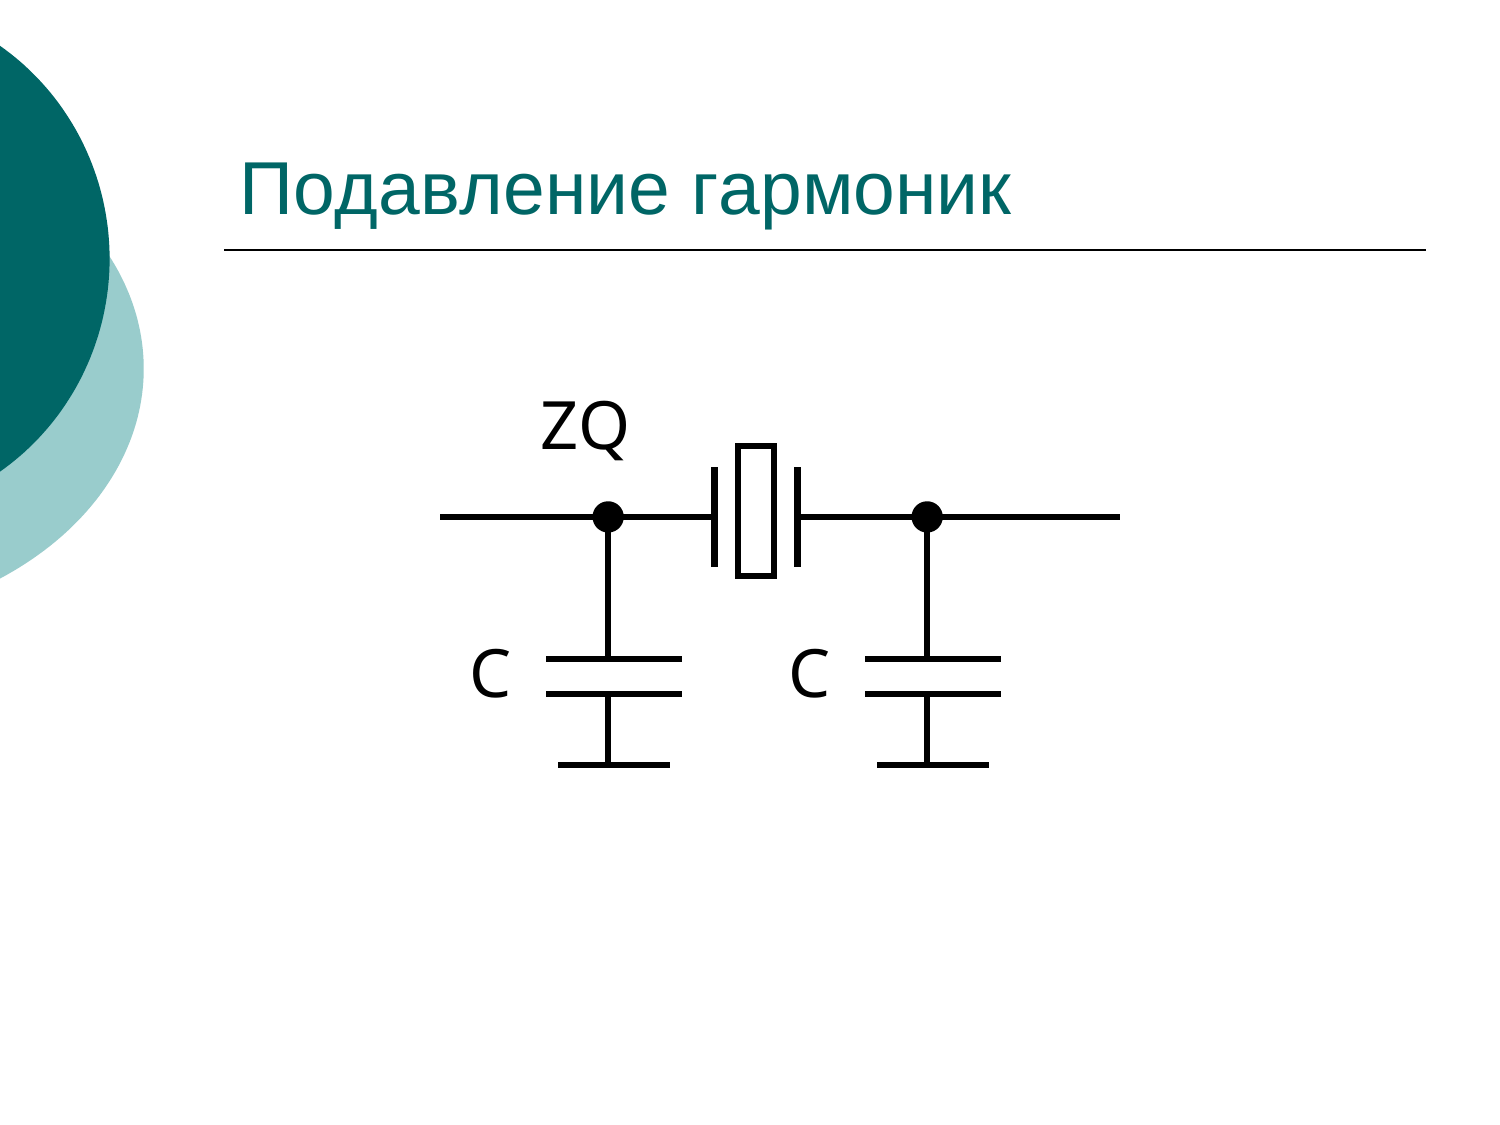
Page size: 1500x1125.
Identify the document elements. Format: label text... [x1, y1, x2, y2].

title Подавление гармоник [224, 49, 1425, 237]
text_box ZQ [525, 375, 692, 471]
text_box C [773, 623, 845, 719]
text_box C [454, 623, 526, 719]
